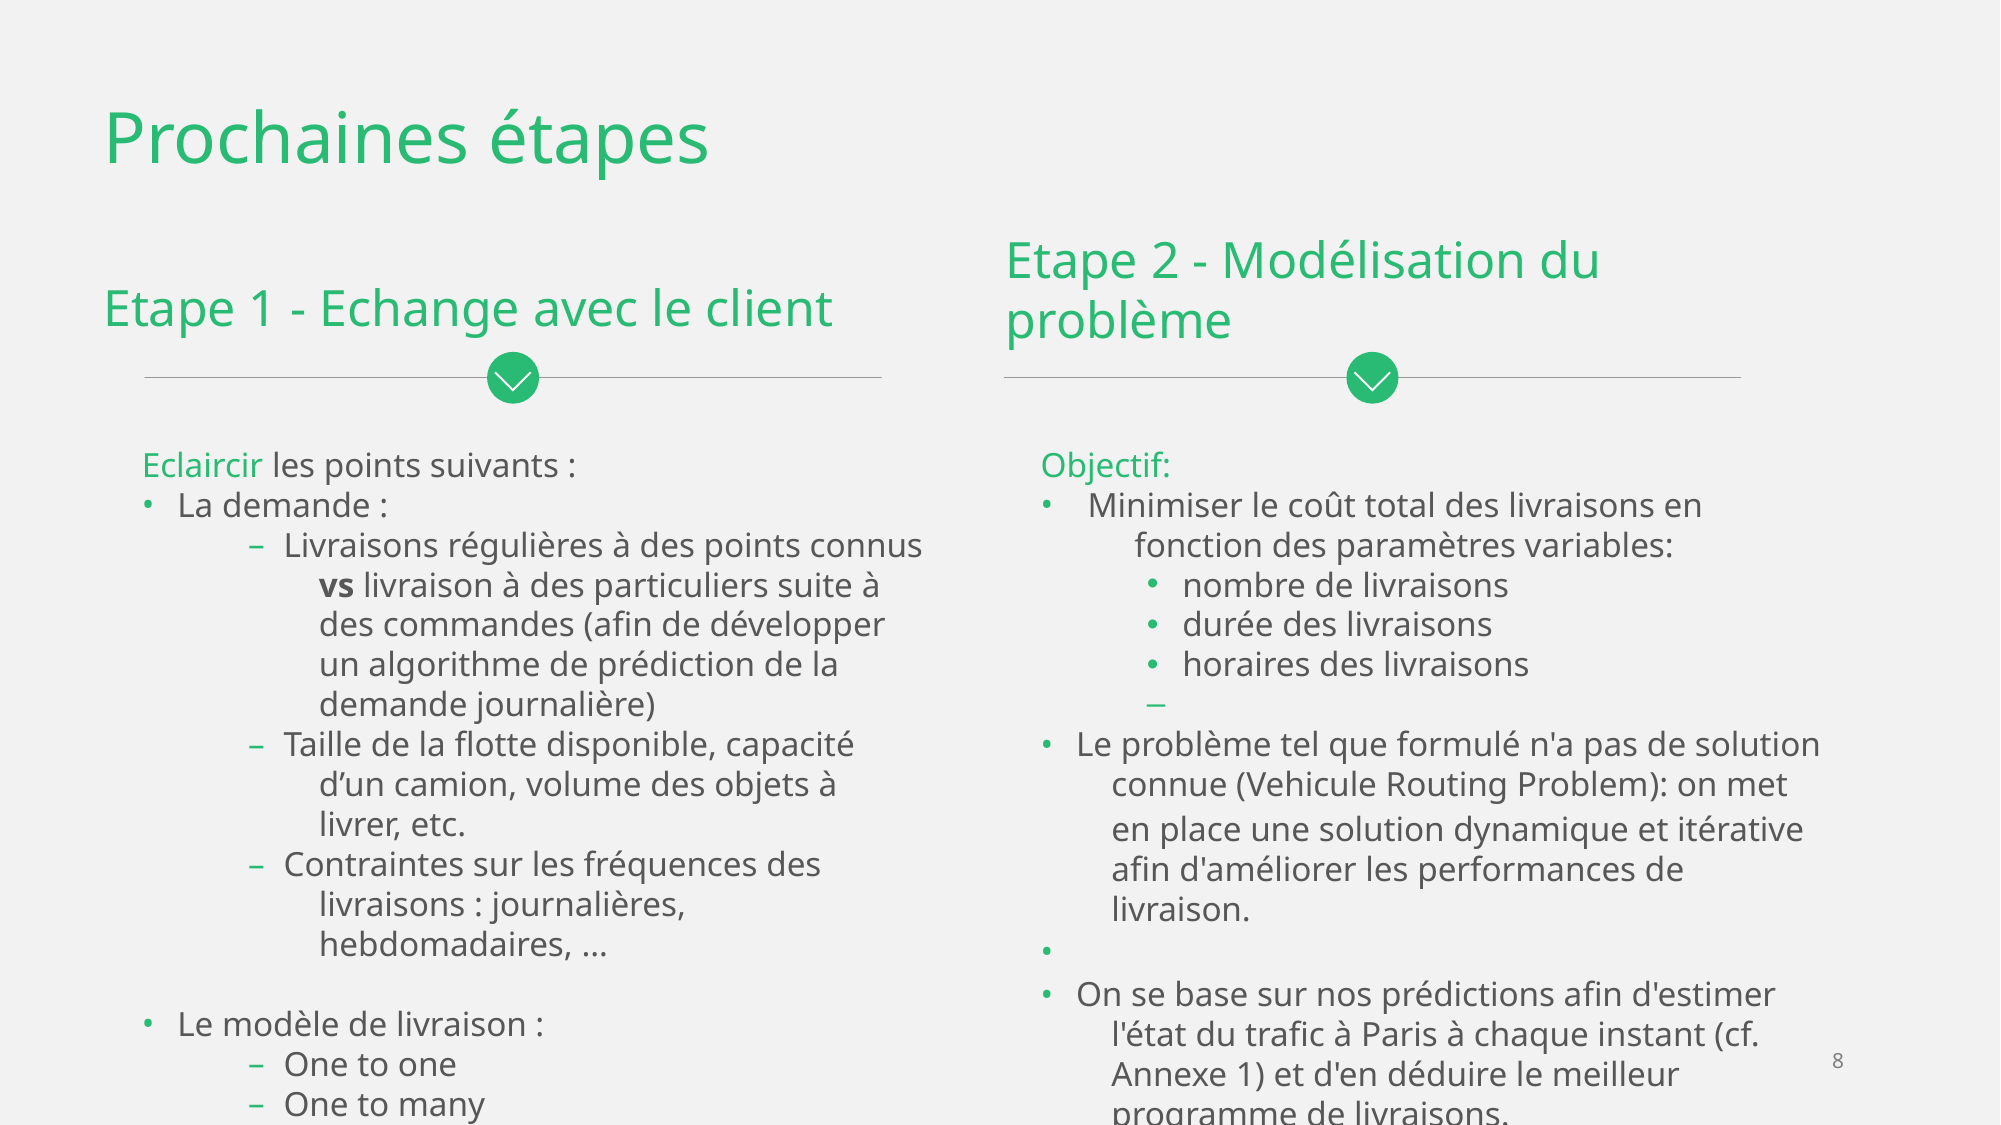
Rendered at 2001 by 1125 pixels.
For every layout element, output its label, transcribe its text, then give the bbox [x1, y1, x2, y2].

text_box [487, 352, 539, 403]
title Prochaines étapes [103, 102, 1897, 180]
text_box Etape 2 - Modélisation du problème [1005, 228, 1826, 337]
text_box Etape 1 - Echange avec le client [103, 228, 923, 337]
text_box [1347, 352, 1398, 403]
text_box Objectif: Minimiser le coût total des livraisons en fonction des paramètres variables: nombre de livraisons durée des livraisons horaires des livraisons Le problème tel que formulé n'a pas de solution connue (Vehicule Routing Problem): on met en place une solution dynamique et itérative afin d'améliorer les performances de livraison. On se base sur nos prédictions afin d'estimer l'état du trafic à Paris à chaque instant (cf. Annexe 1) et d'en déduire le meilleur programme de livraisons. [1005, 443, 1825, 1097]
text_box Eclaircir les points suivants : La demande : Livraisons régulières à des points connus vs livraison à des particuliers suite à des commandes (afin de développer un algorithme de prédiction de la demande journalière) Taille de la flotte disponible, capacité d’un camion, volume des objets à livrer, etc. Contraintes sur les fréquences des livraisons : journalières, hebdomadaires, … Le modèle de livraison : One to one One to many Many to many [106, 443, 926, 1088]
